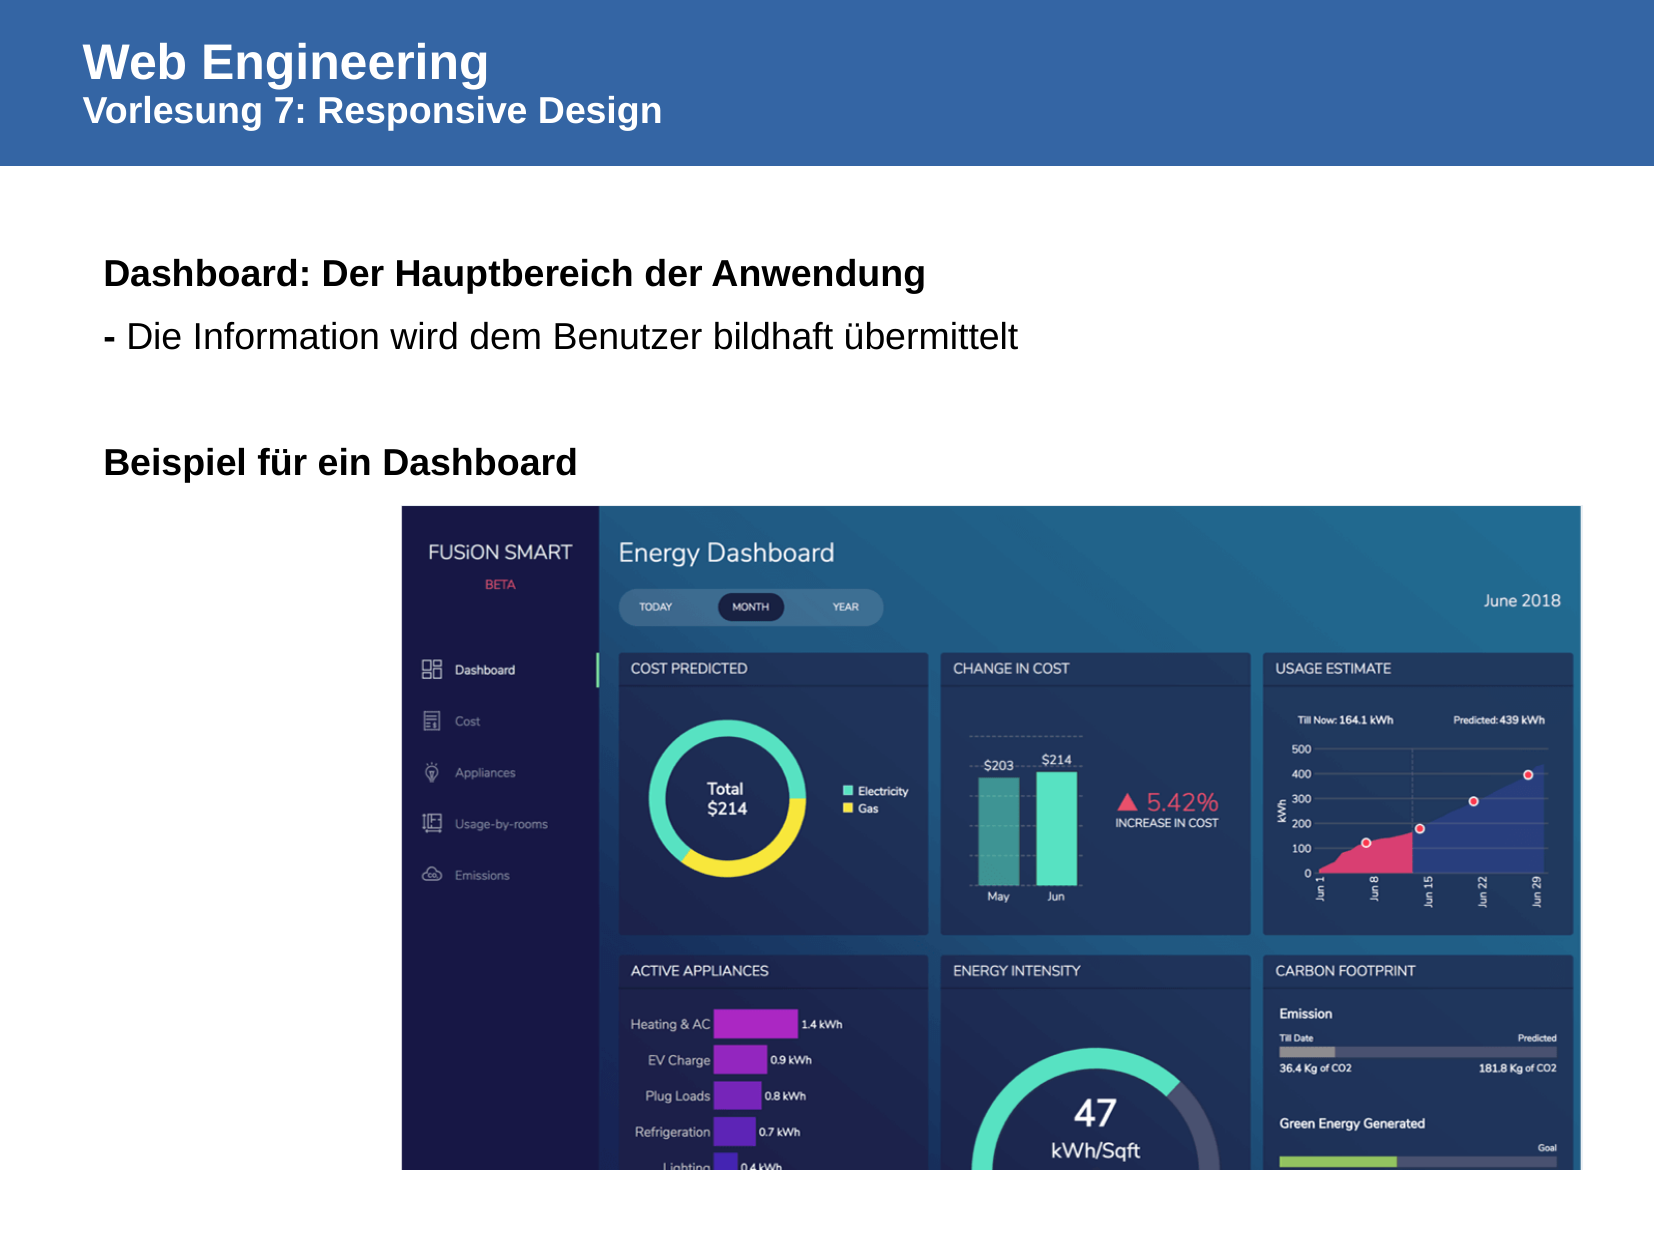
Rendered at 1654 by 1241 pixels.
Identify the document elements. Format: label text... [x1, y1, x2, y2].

text_box Dashboard: Der Hauptbereich der Anwendung - Die Information wird dem Benutzer bildhaft übermittelt Beispiel für ein Dashboard [88, 224, 1595, 492]
title Web Engineering Vorlesung 7: Responsive Design [82, 0, 1571, 166]
picture [401, 505, 1583, 1170]
